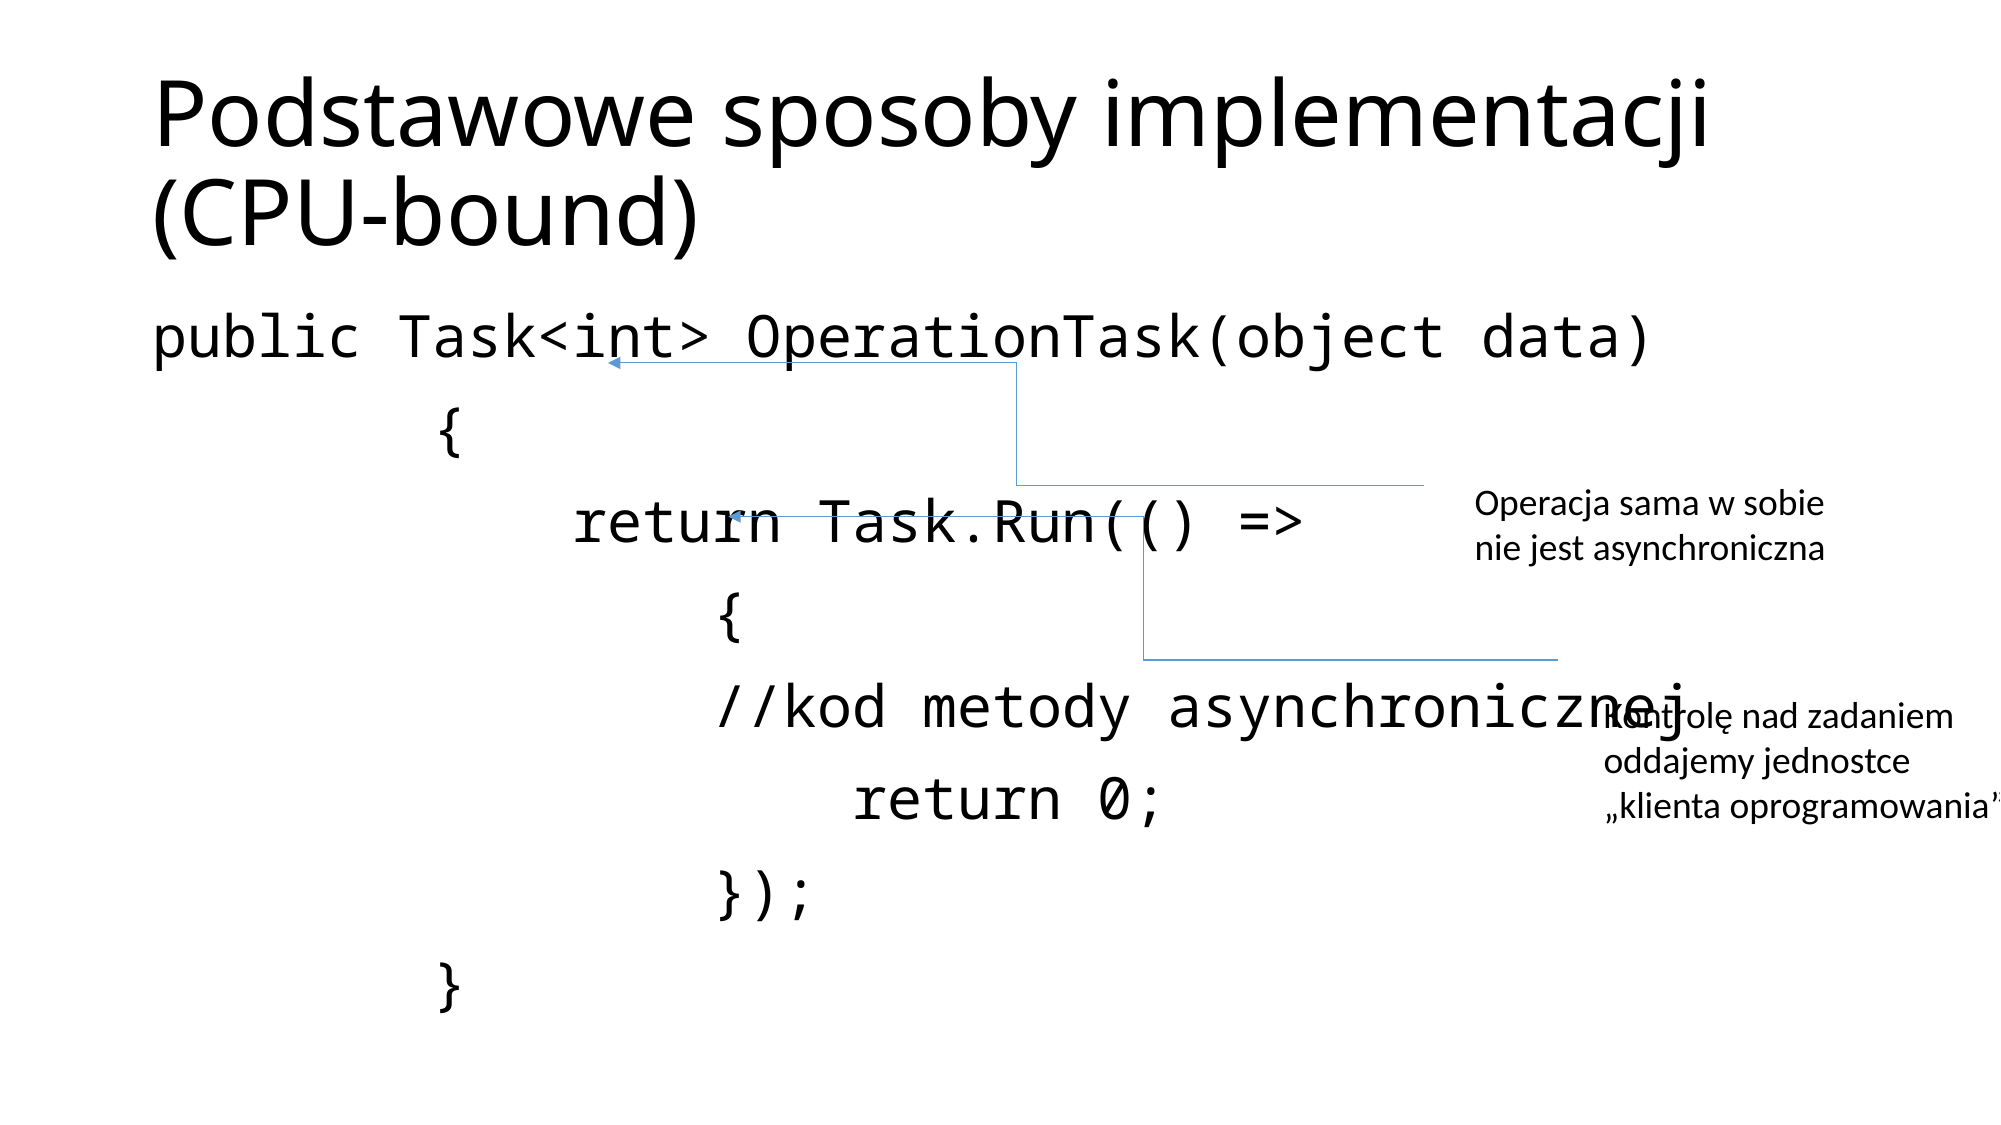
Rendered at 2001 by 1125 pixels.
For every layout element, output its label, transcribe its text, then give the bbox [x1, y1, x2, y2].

text_box Operacja sama w sobie nie jest asynchroniczna [1459, 470, 1841, 576]
title Podstawowe sposoby implementacji (CPU-bound) [137, 59, 1863, 278]
list public Task<int> OperationTask(object data) { return Task.Run(() => { //kod metody asynchronicznej return 0; }); } [137, 299, 1863, 1014]
text_box Kontrolę nad zadaniem oddajemy jednostce „klienta oprogramowania” [1588, 683, 2000, 834]
